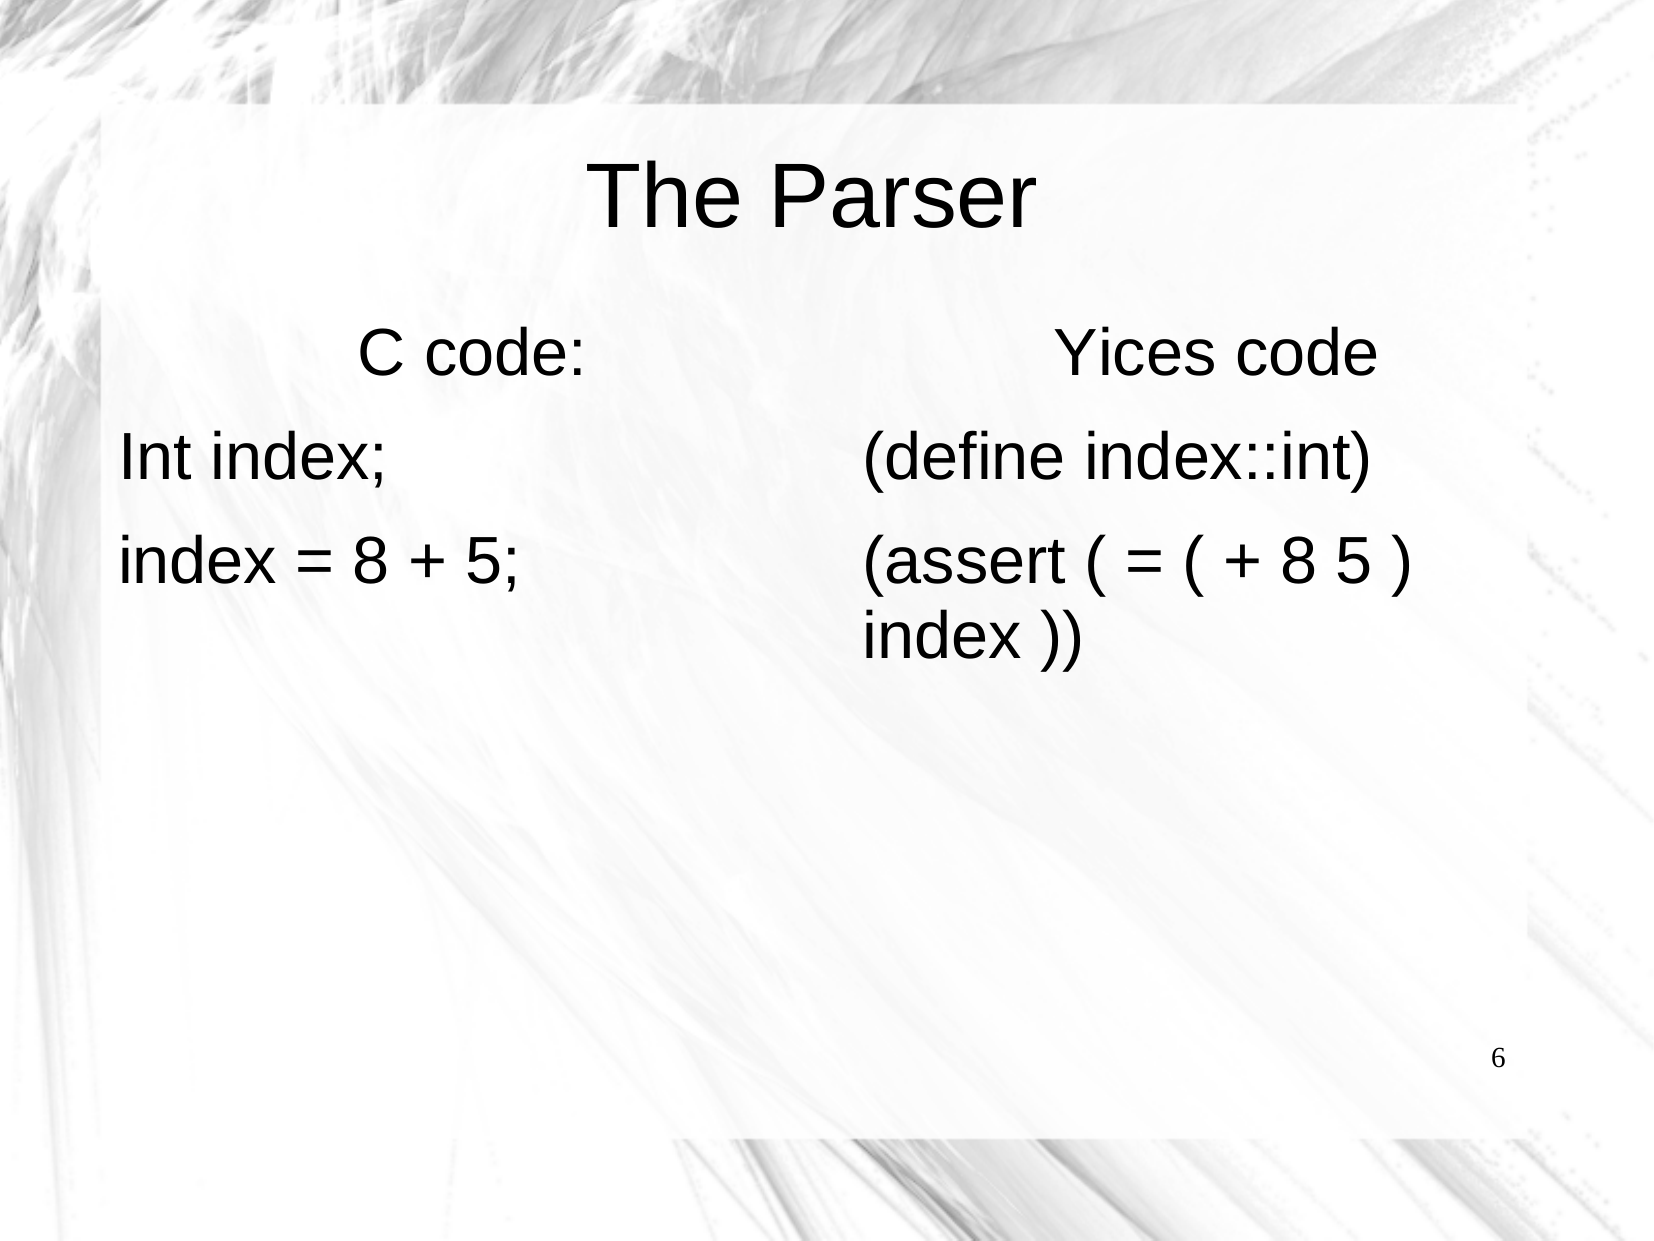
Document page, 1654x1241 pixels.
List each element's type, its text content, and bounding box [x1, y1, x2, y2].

title The Parser [118, 112, 1506, 281]
picture [0, 0, 1654, 1241]
list Yices code (define index::int) (assert ( = ( + 8 5 ) index )) [862, 315, 1572, 1039]
list C code: Int index; index = 8 + 5; [118, 315, 827, 1039]
